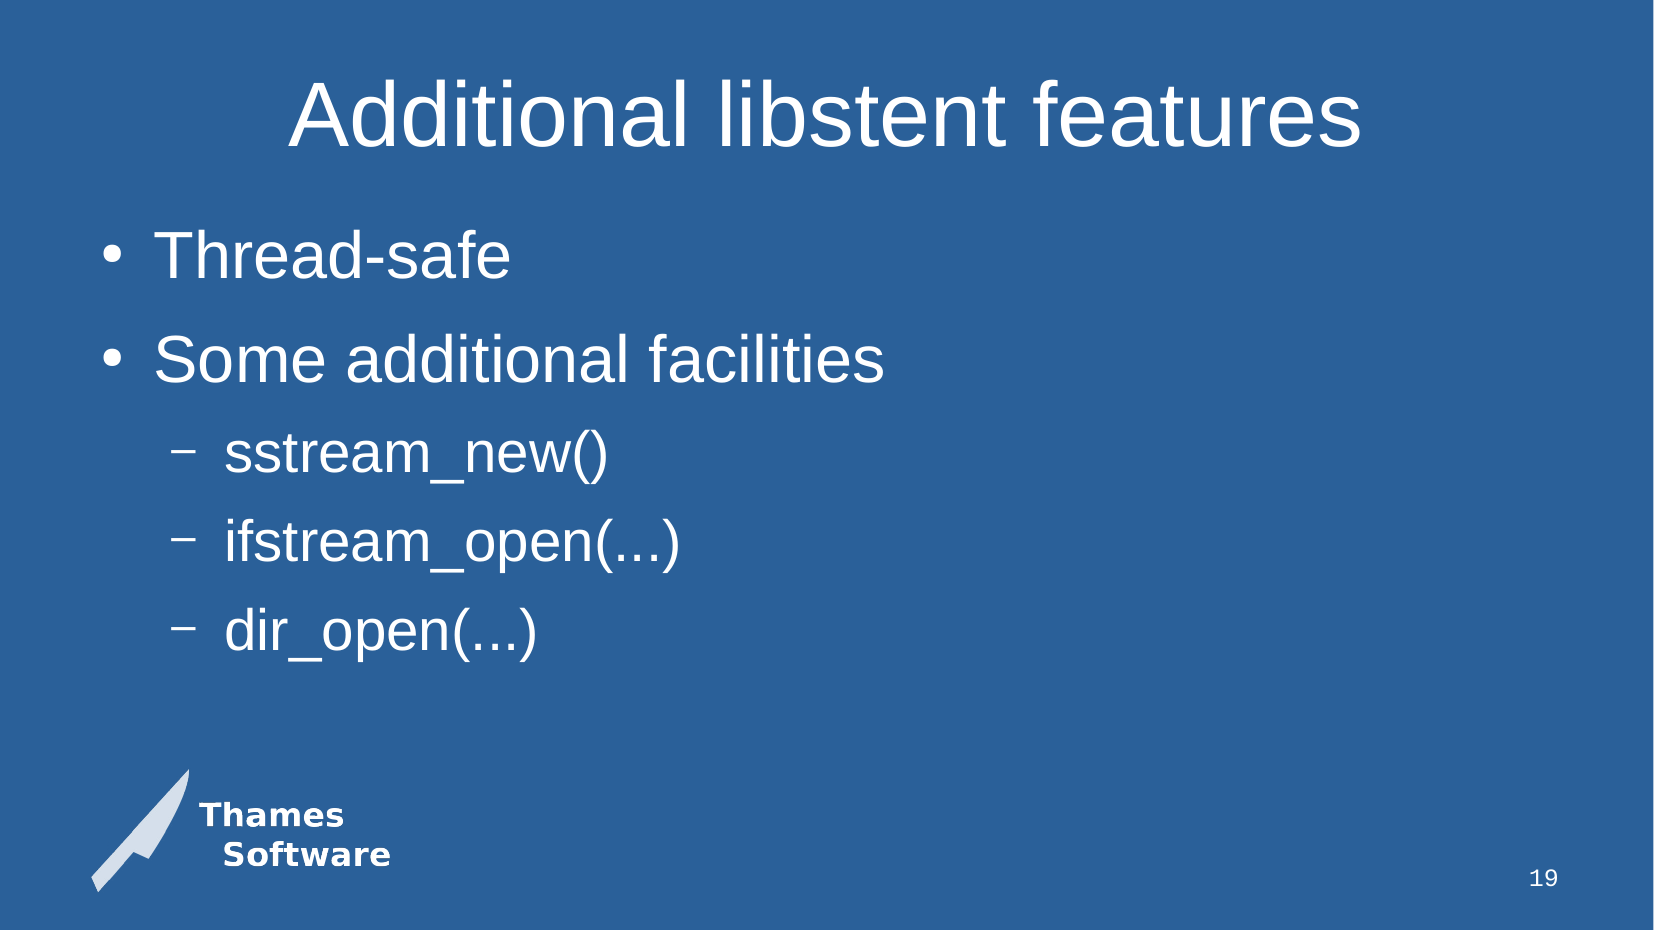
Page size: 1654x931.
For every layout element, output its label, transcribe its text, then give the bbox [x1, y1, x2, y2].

picture [82, 758, 421, 907]
list Thread-safe Some additional facilities sstream_new() ifstream_open(...) dir_open(...) [82, 217, 1571, 758]
title Additional libstent features [82, 37, 1571, 193]
